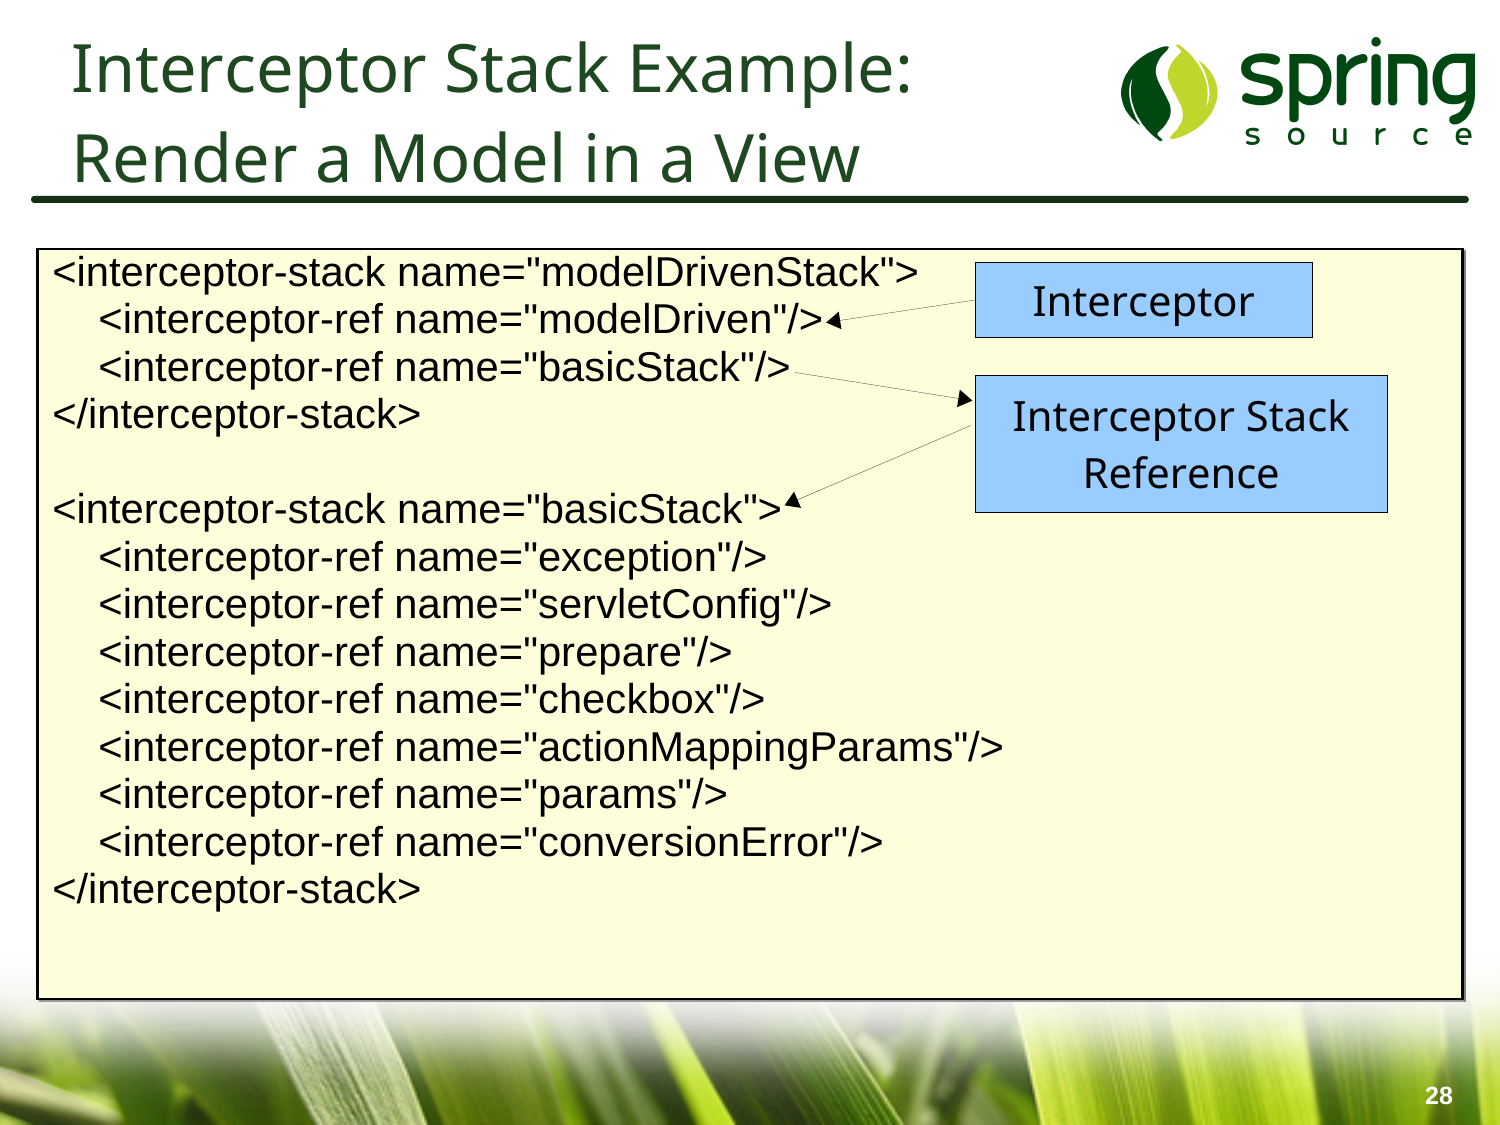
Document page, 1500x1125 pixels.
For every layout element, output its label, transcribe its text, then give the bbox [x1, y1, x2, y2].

picture [0, 944, 1500, 1125]
text_box Interceptor Stack Reference [975, 375, 1388, 513]
title Interceptor Stack Example: Render a Model in a View [56, 13, 1089, 191]
text_box <interceptor-stack name="modelDrivenStack"> <interceptor-ref name="modelDriven"/> <interceptor-ref name="basicStack"/> </interceptor-stack> <interceptor-stack name="basicStack"> <interceptor-ref name="exception"/> <interceptor-ref name="servletConfig"/> <interceptor-ref name="prepare"/> <interceptor-ref name="checkbox"/> <interceptor-ref name="actionMappingParams"/> <interceptor-ref name="params"/> <interceptor-ref name="conversionError"/> </interceptor-stack> [37, 248, 1463, 999]
picture [1121, 37, 1475, 145]
text_box Interceptor [975, 262, 1313, 338]
